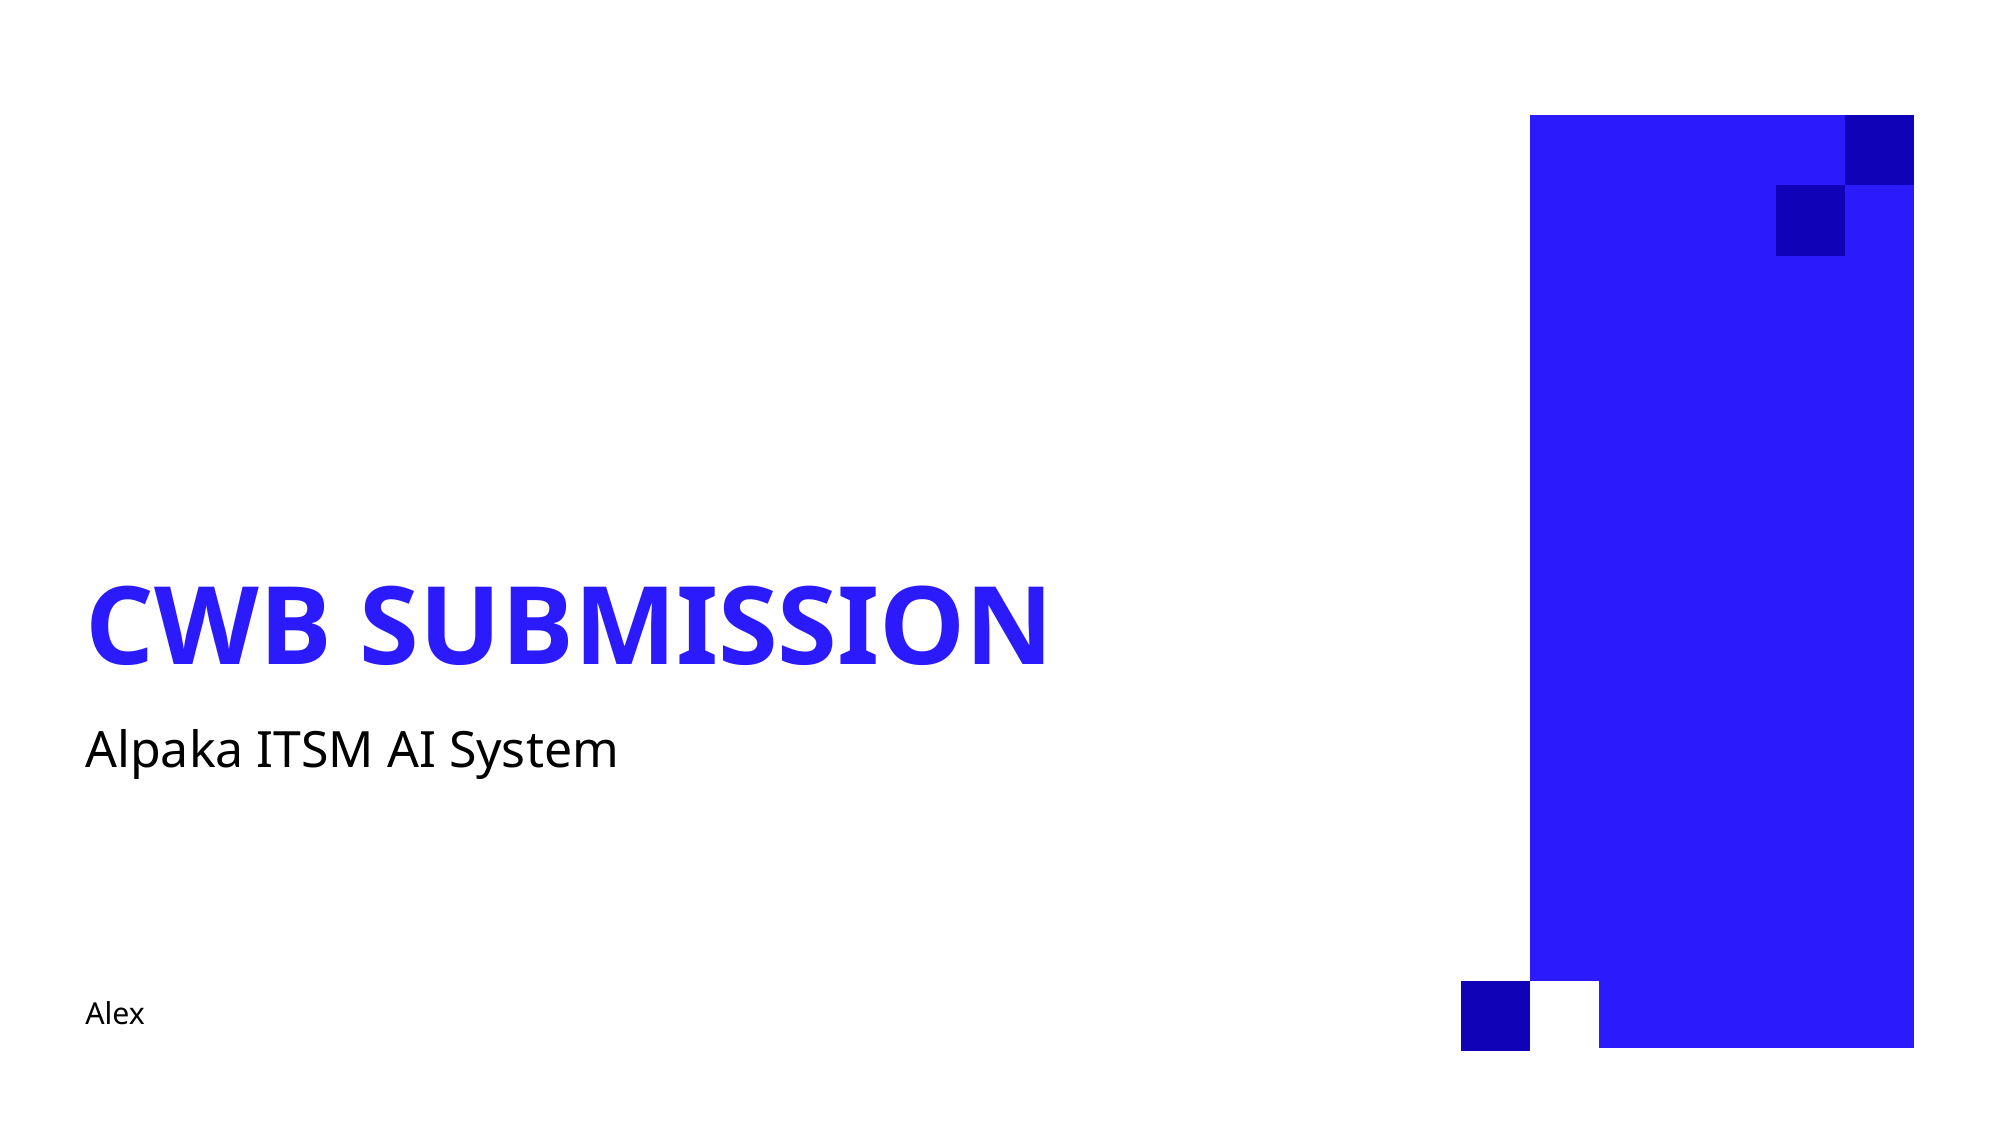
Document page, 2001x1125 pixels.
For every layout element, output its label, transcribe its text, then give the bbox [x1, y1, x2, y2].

subtitle Alpaka ITSM AI System [85, 705, 1313, 905]
list Alex [85, 986, 435, 1031]
title CWB SUBMISSION [85, 90, 1313, 687]
